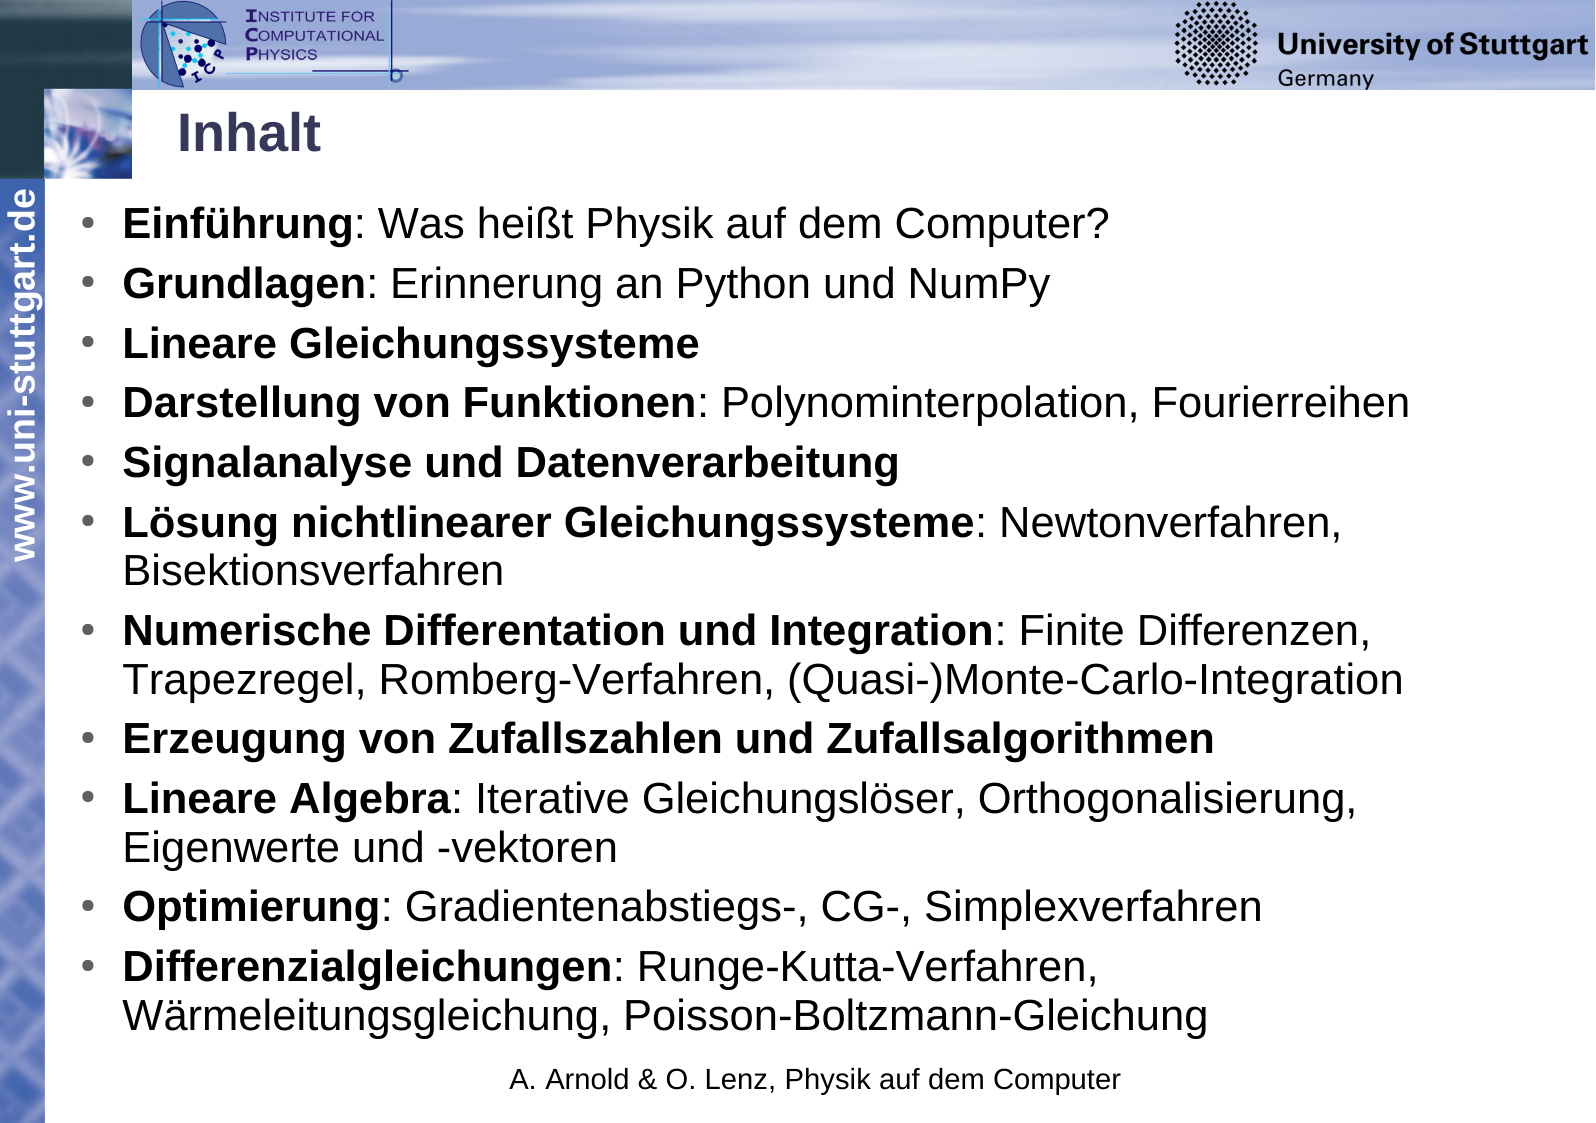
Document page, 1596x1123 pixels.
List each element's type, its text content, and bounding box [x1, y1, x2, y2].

picture [0, 0, 1596, 1123]
title Inhalt [132, 95, 1596, 170]
list Einführung: Was heißt Physik auf dem Computer? Grundlagen: Erinnerung an Python und NumPy Lineare Gleichungssysteme Darstellung von Funktionen: Polynominterpolation, Fourierreihen Signalanalyse und Datenverarbeitung Lösung nichtlinearer Gleichungssysteme: Newtonverfahren, Bisektionsverfahren Numerische Differentation und Integration: Finite Differenzen, Trapezregel, Romberg-Verfahren, (Quasi-)Monte-Carlo-Integration Erzeugung von Zufallszahlen und Zufallsalgorithmen Lineare Algebra: Iterative Gleichungslöser, Orthogonalisierung, Eigenwerte und -vektoren Optimierung: Gradientenabstiegs-, CG-, Simplexverfahren Differenzialgleichungen: Runge-Kutta-Verfahren, Wärmeleitungsgleichung, Poisson-Boltzmann-Gleichung [66, 199, 1551, 1041]
